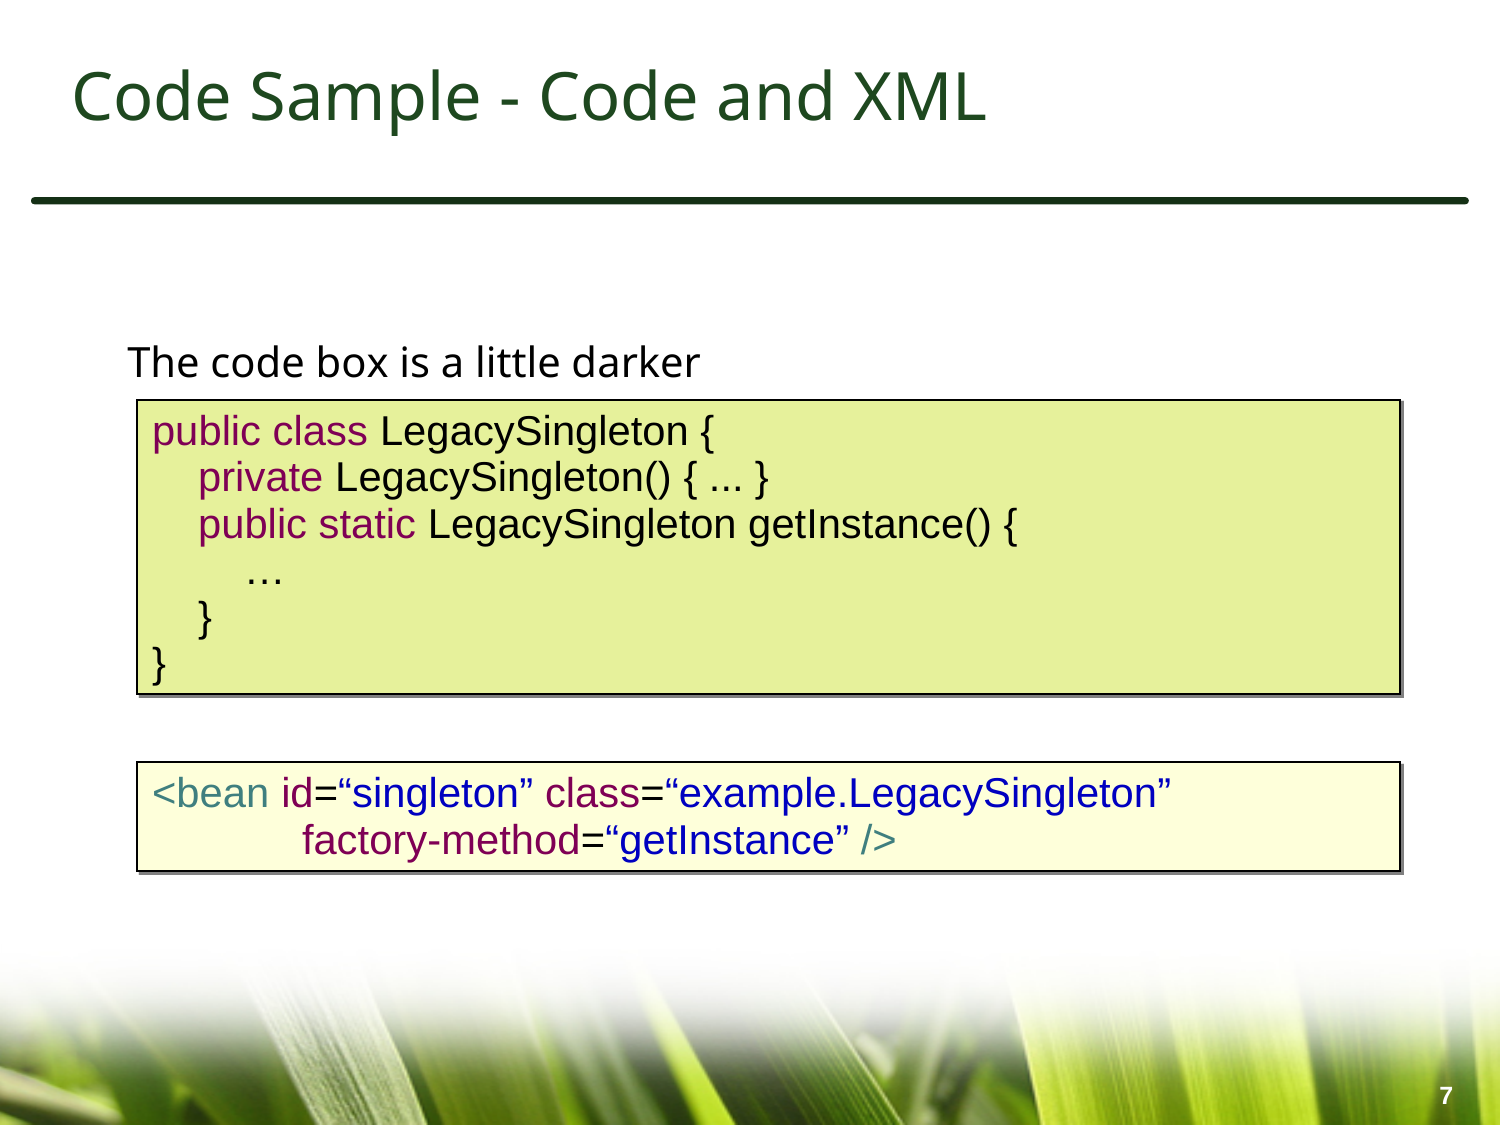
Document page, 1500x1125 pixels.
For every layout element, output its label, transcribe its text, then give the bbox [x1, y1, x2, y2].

list The code box is a little darker [112, 324, 1450, 1001]
picture [0, 944, 1500, 1125]
text_box public class LegacySingleton { private LegacySingleton() { ... } public static LegacySingleton getInstance() { … } } [137, 399, 1401, 695]
title Code Sample - Code and XML [56, 13, 1089, 176]
text_box <bean id=“singleton” class=“example.LegacySingleton” factory-method=“getInstance” /> [137, 762, 1401, 871]
